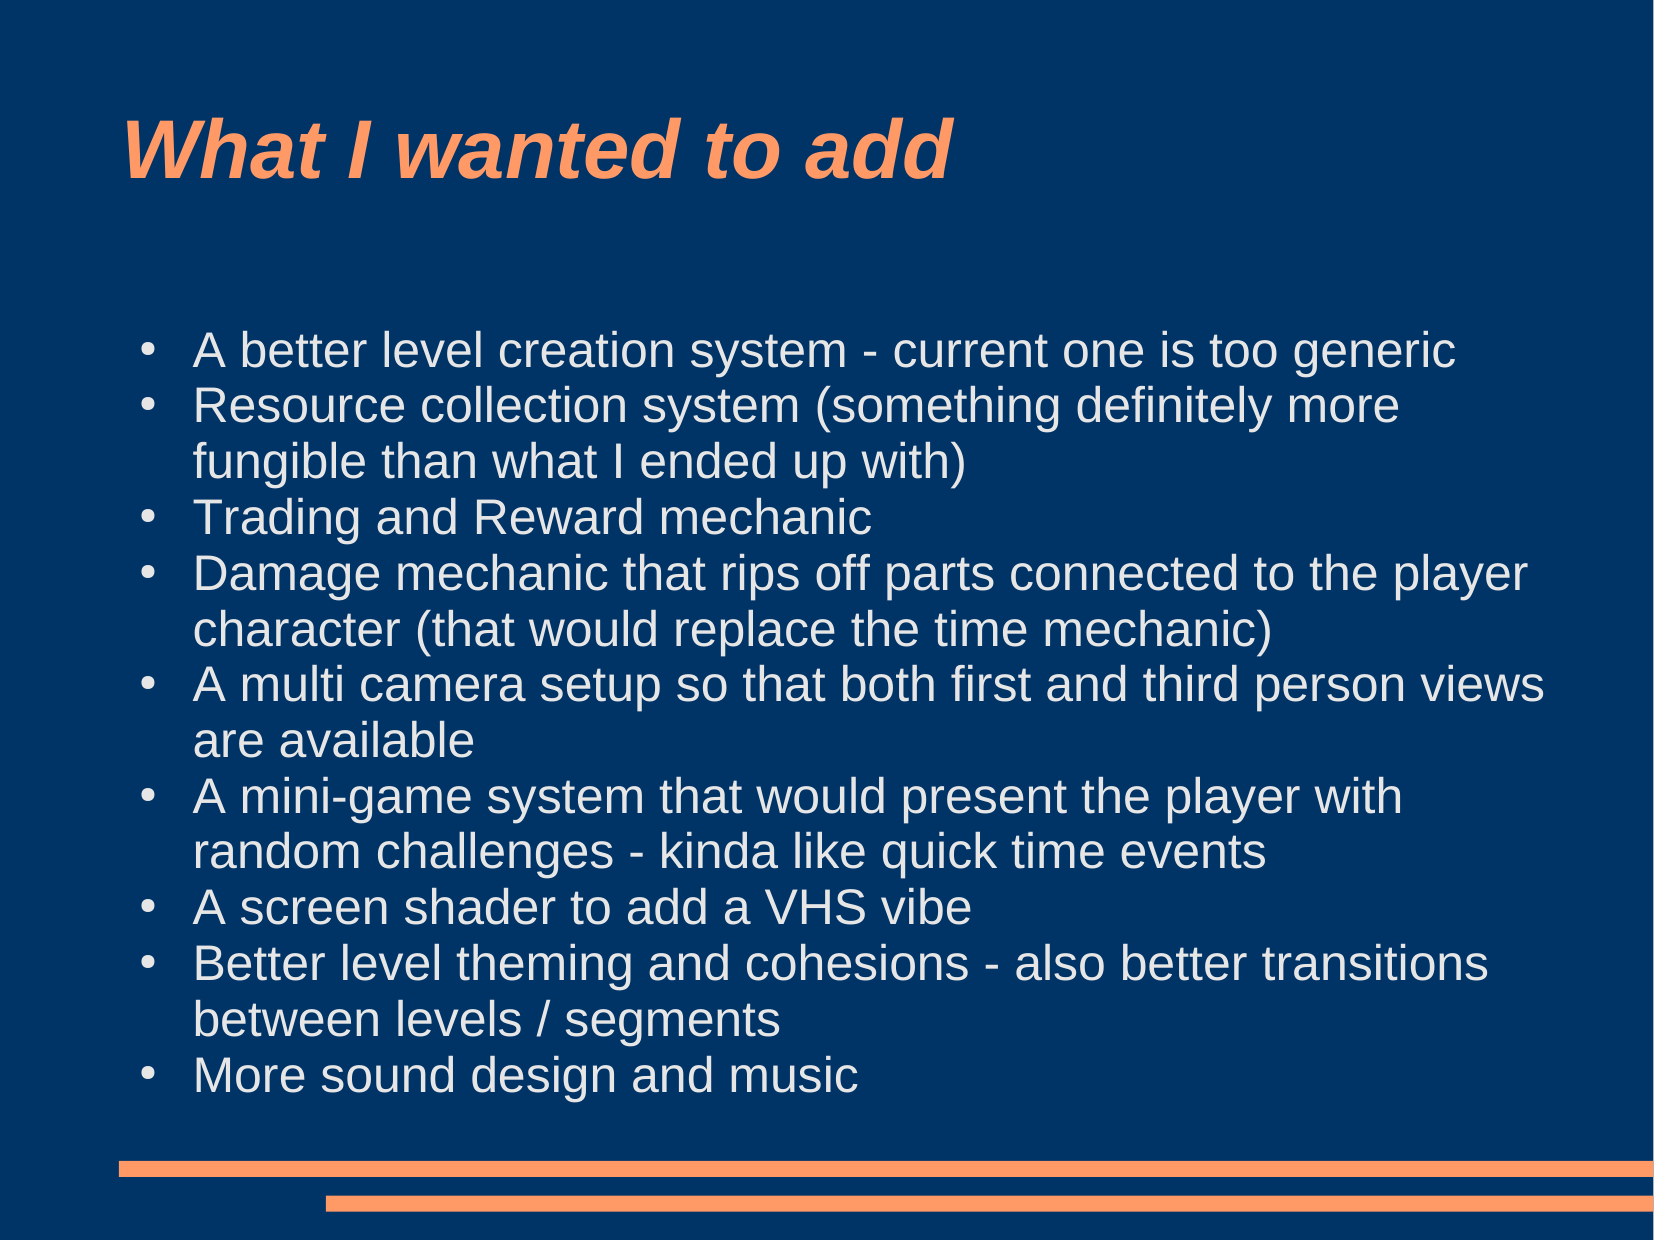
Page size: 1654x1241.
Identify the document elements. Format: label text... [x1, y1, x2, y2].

list A better level creation system - current one is too generic Resource collection system (something definitely more fungible than what I ended up with) Trading and Reward mechanic Damage mechanic that rips off parts connected to the player character (that would replace the time mechanic) A multi camera setup so that both first and third person views are available A mini-game system that would present the player with random challenges - kinda like quick time events A screen shader to add a VHS vibe Better level theming and cohesions - also better transitions between levels / segments More sound design and music [121, 322, 1561, 1132]
title What I wanted to add [121, 46, 1534, 254]
